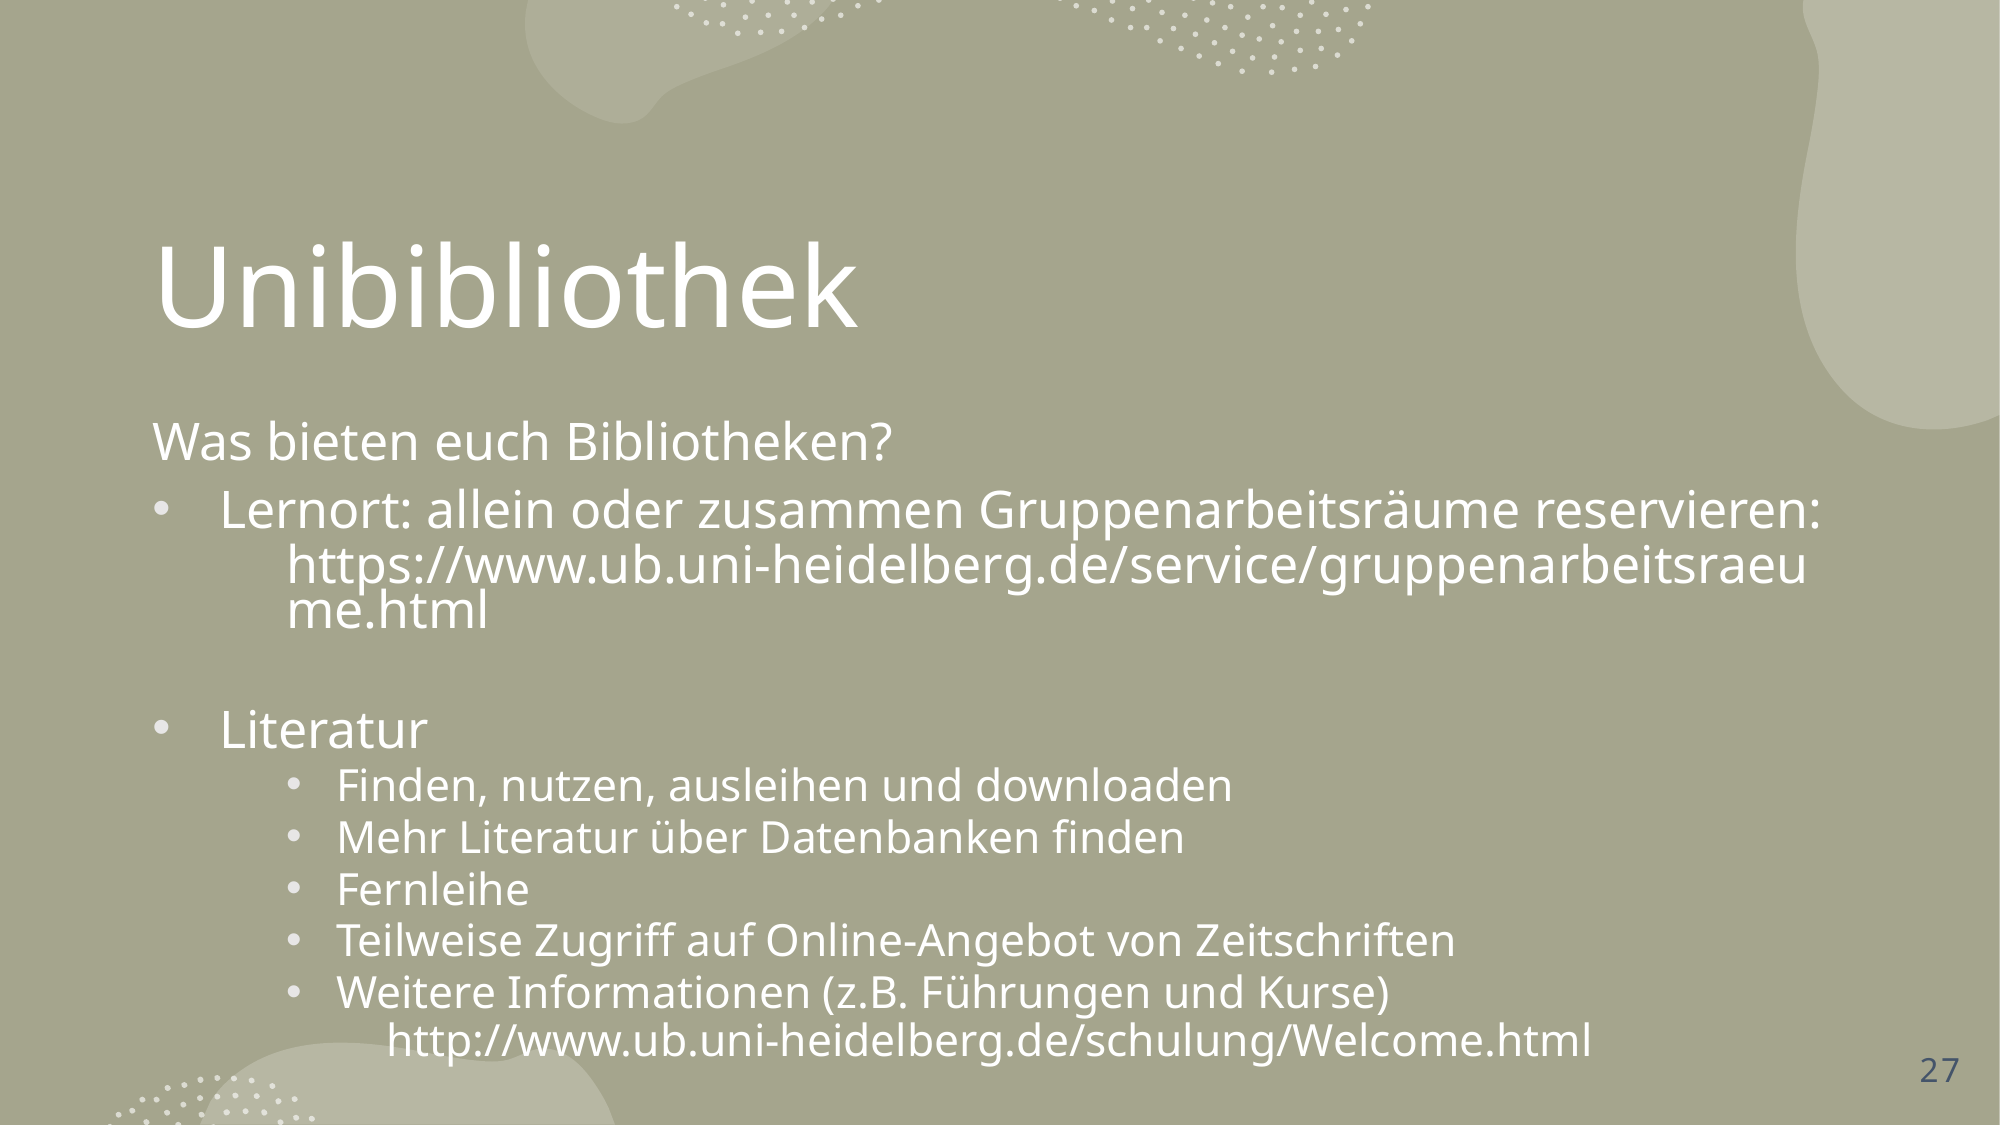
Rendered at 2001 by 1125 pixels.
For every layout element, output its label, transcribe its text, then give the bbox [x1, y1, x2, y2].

title Unibibliothek [137, 182, 1863, 400]
list Was bieten euch Bibliotheken? Lernort: allein oder zusammen Gruppenarbeitsräume reservieren: https://www.ub.uni-heidelberg.de/service/gruppenarbeitsraeume.html Literatur Finden, nutzen, ausleihen und downloaden Mehr Literatur über Datenbanken finden Fernleihe Teilweise Zugriff auf Online-Angebot von Zeitschriften Weitere Informationen (z.B. Führungen und Kurse) http://www.ub.uni-heidelberg.de/schulung/Welcome.html [137, 413, 1863, 1071]
text_box [1887, 1019, 1993, 1125]
